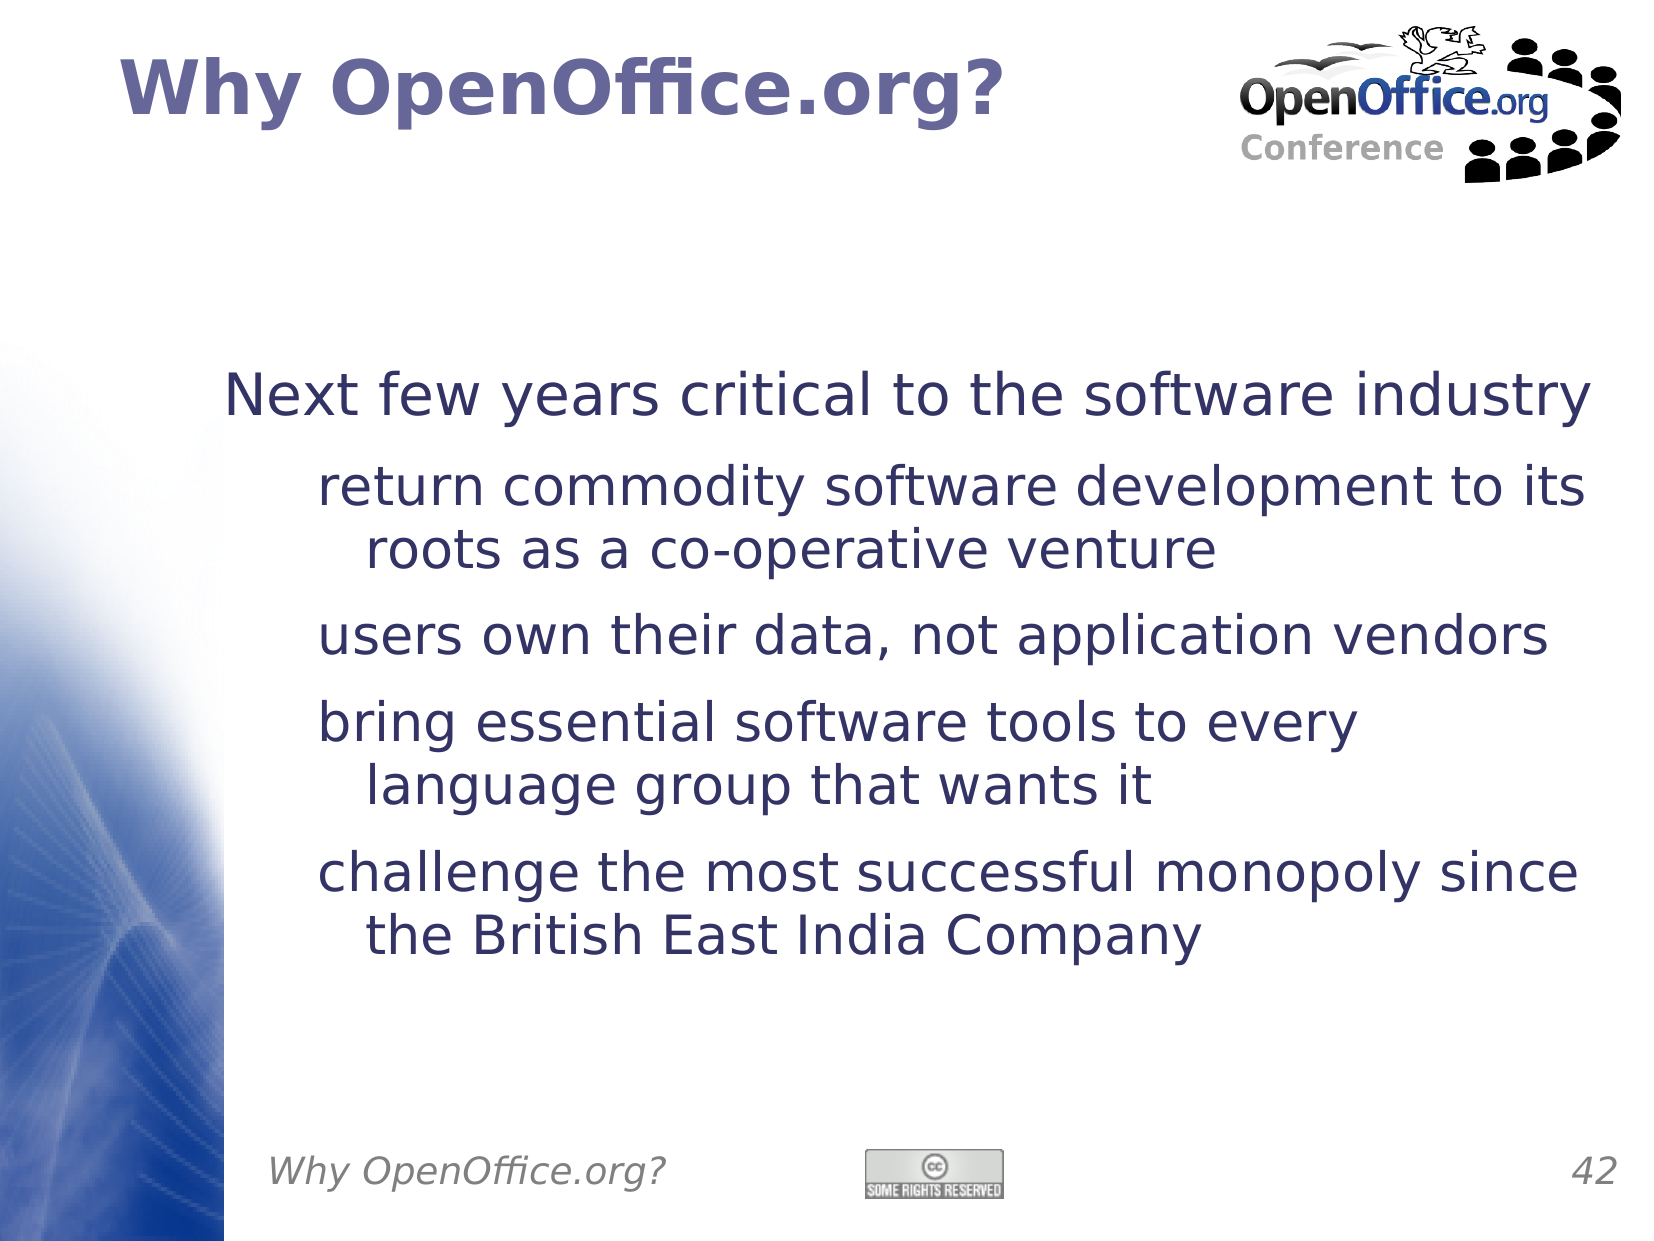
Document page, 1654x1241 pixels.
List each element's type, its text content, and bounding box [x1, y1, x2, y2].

list Next few years critical to the software industry return commodity software development to its roots as a co-operative venture users own their data, not application vendors bring essential software tools to every language group that wants it challenge the most successful monopoly since the British East India Company [223, 236, 1619, 1093]
title Why OpenOffice.org? [29, 29, 1216, 149]
picture [0, 0, 224, 1241]
picture [1240, 26, 1621, 183]
